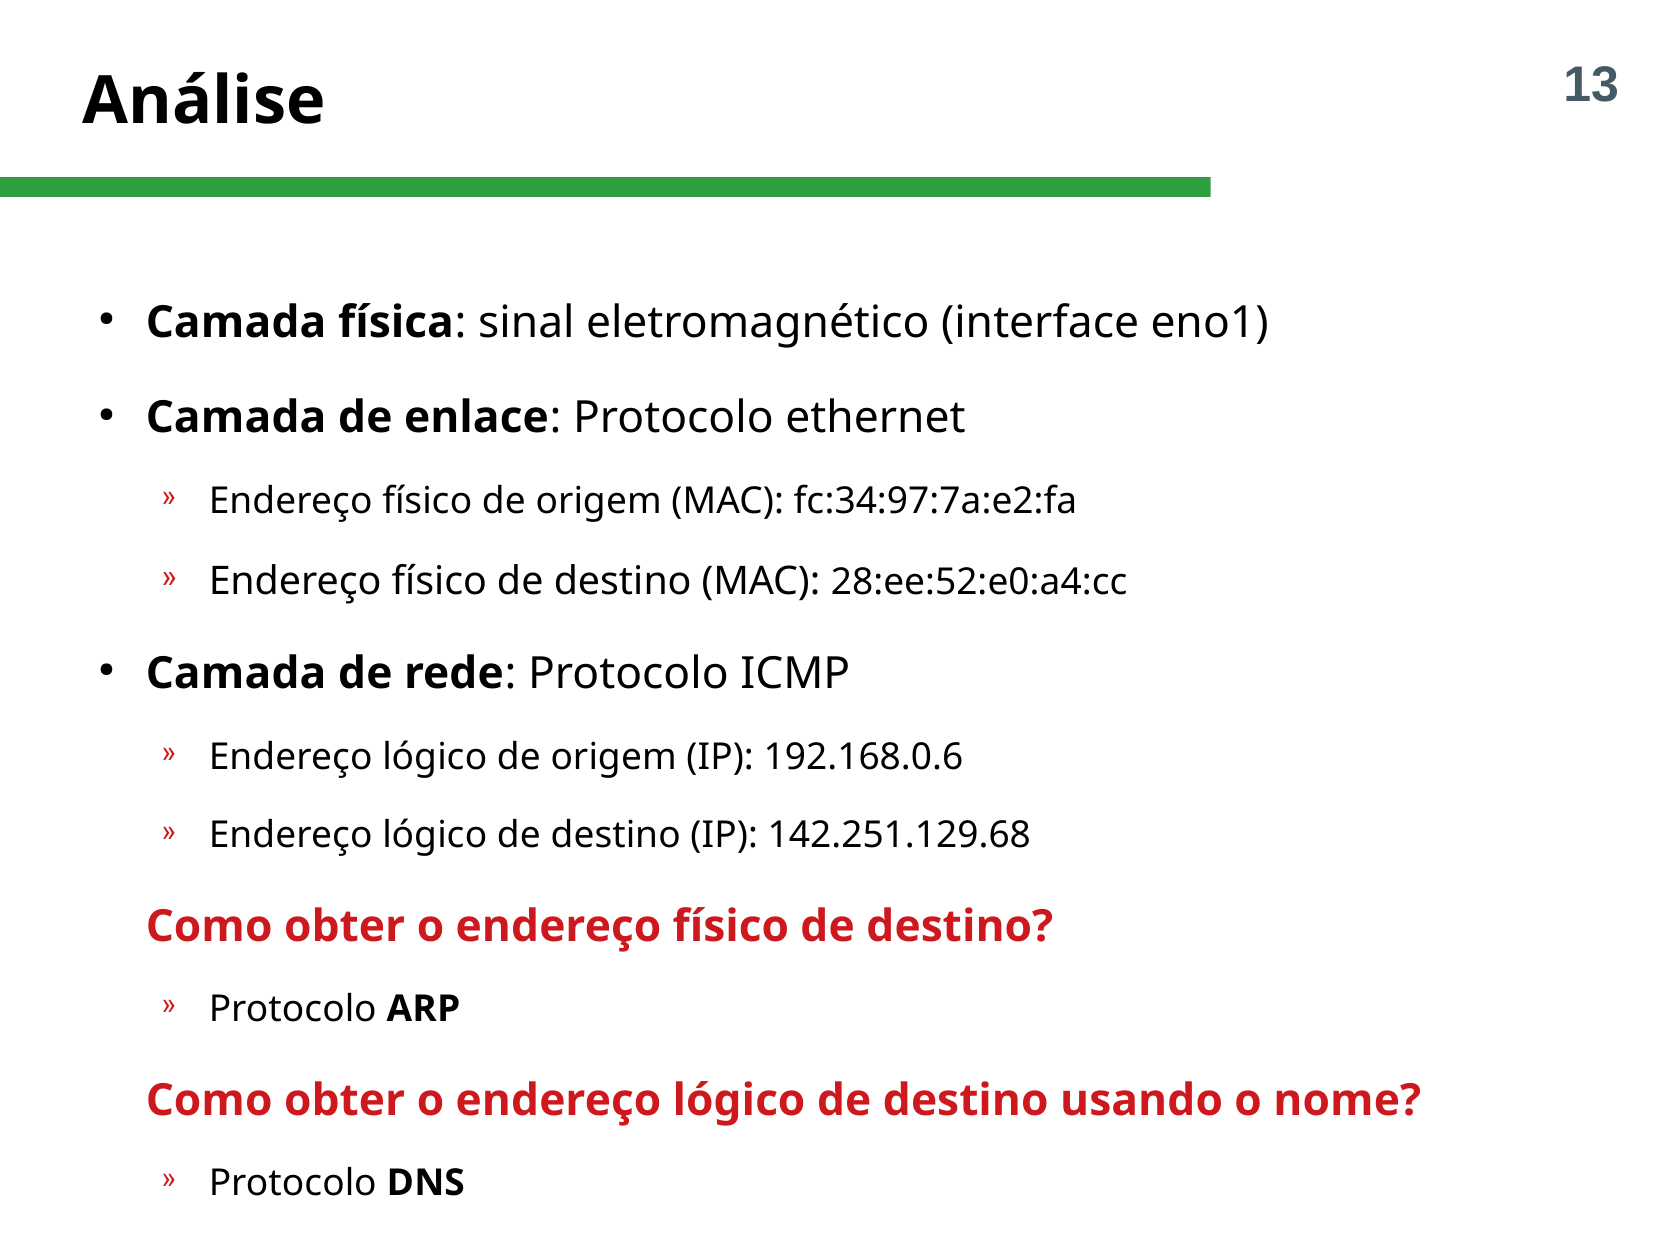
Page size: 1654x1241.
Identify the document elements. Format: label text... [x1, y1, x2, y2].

title Análise [82, 0, 1152, 202]
list Camada física: sinal eletromagnético (interface eno1) Camada de enlace: Protocolo ethernet Endereço físico de origem (MAC): fc:34:97:7a:e2:fa Endereço físico de destino (MAC): 28:ee:52:e0:a4:cc Camada de rede: Protocolo ICMP Endereço lógico de origem (IP): 192.168.0.6 Endereço lógico de destino (IP): 142.251.129.68 Como obter o endereço físico de destino? Protocolo ARP Como obter o endereço lógico de destino usando o nome? Protocolo DNS [82, 290, 1571, 1216]
